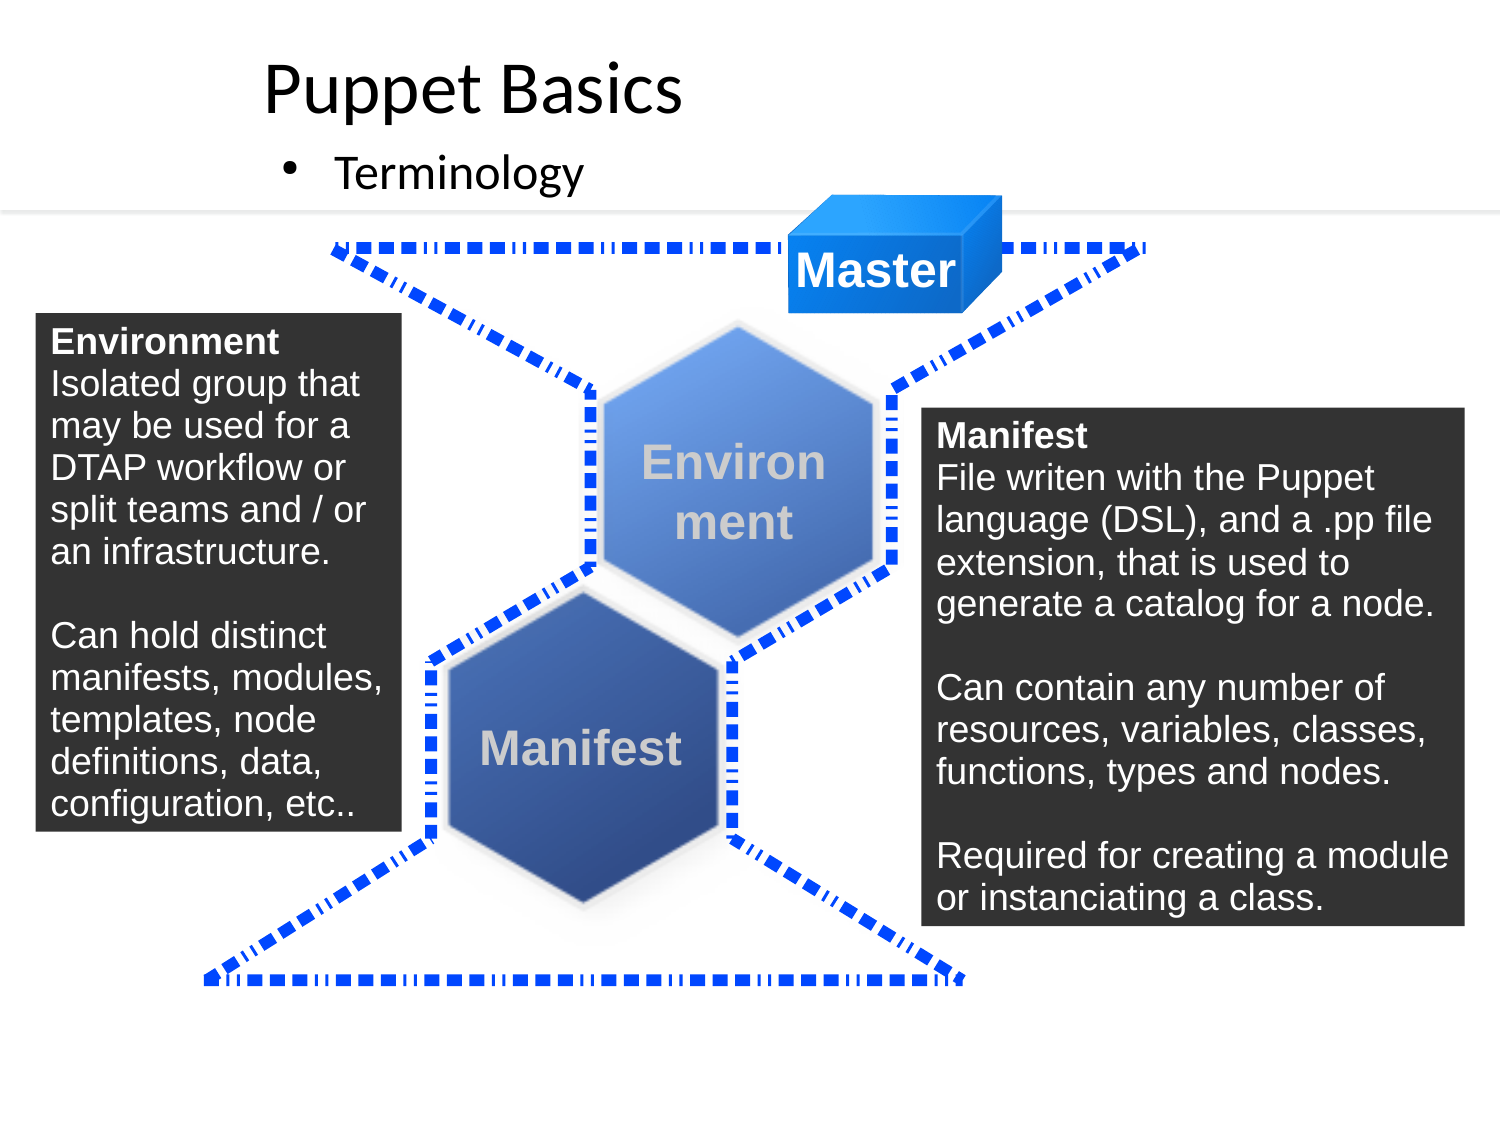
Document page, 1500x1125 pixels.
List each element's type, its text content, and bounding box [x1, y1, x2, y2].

text_box [744, 248, 1276, 981]
text_box Manifest File writen with the Puppet language (DSL), and a .pp file extension, that is used to generate a catalog for a node. Can contain any number of resources, variables, classes, functions, types and nodes. Required for creating a module or instanciating a class. [921, 407, 1465, 927]
text_box Manifest [464, 708, 697, 780]
picture [404, 287, 412, 294]
text_box [194, 248, 579, 981]
text_box Environment Isolated group that may be used for a DTAP workflow or split teams and / or an infrastructure. Can hold distinct manifests, modules, templates, node definitions, data, configuration, etc.. [35, 313, 402, 832]
title Puppet Basics [248, 37, 1355, 129]
picture [0, 177, 1500, 946]
list Terminology [248, 139, 1355, 207]
text_box Master [771, 230, 981, 302]
text_box Environ ment [625, 421, 842, 550]
picture [901, 939, 910, 946]
